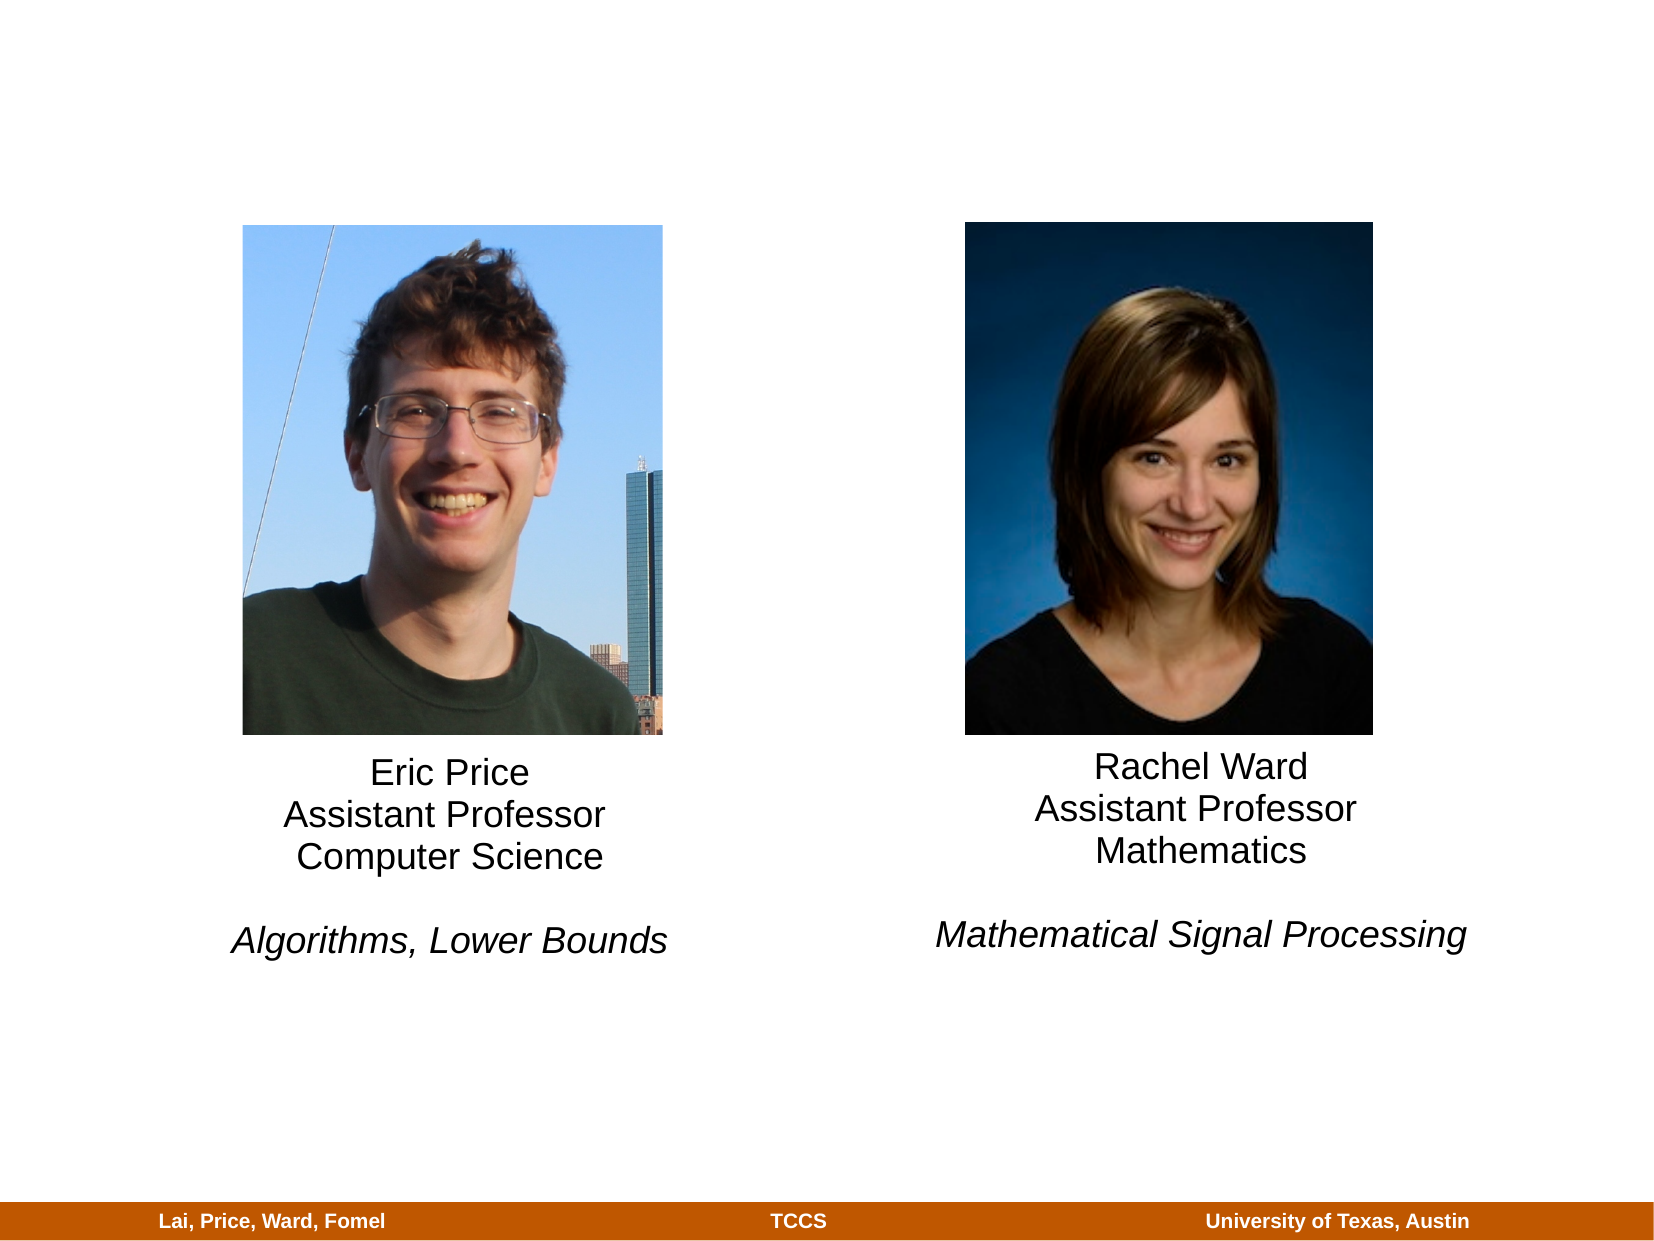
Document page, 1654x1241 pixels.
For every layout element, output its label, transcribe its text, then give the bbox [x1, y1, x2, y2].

picture [965, 222, 1373, 736]
picture [242, 225, 663, 743]
text_box Rachel Ward Assistant Professor Mathematics Mathematical Signal Processing [917, 737, 1486, 1089]
text_box Eric Price Assistant Professor Computer Science Algorithms, Lower Bounds [165, 743, 736, 1137]
